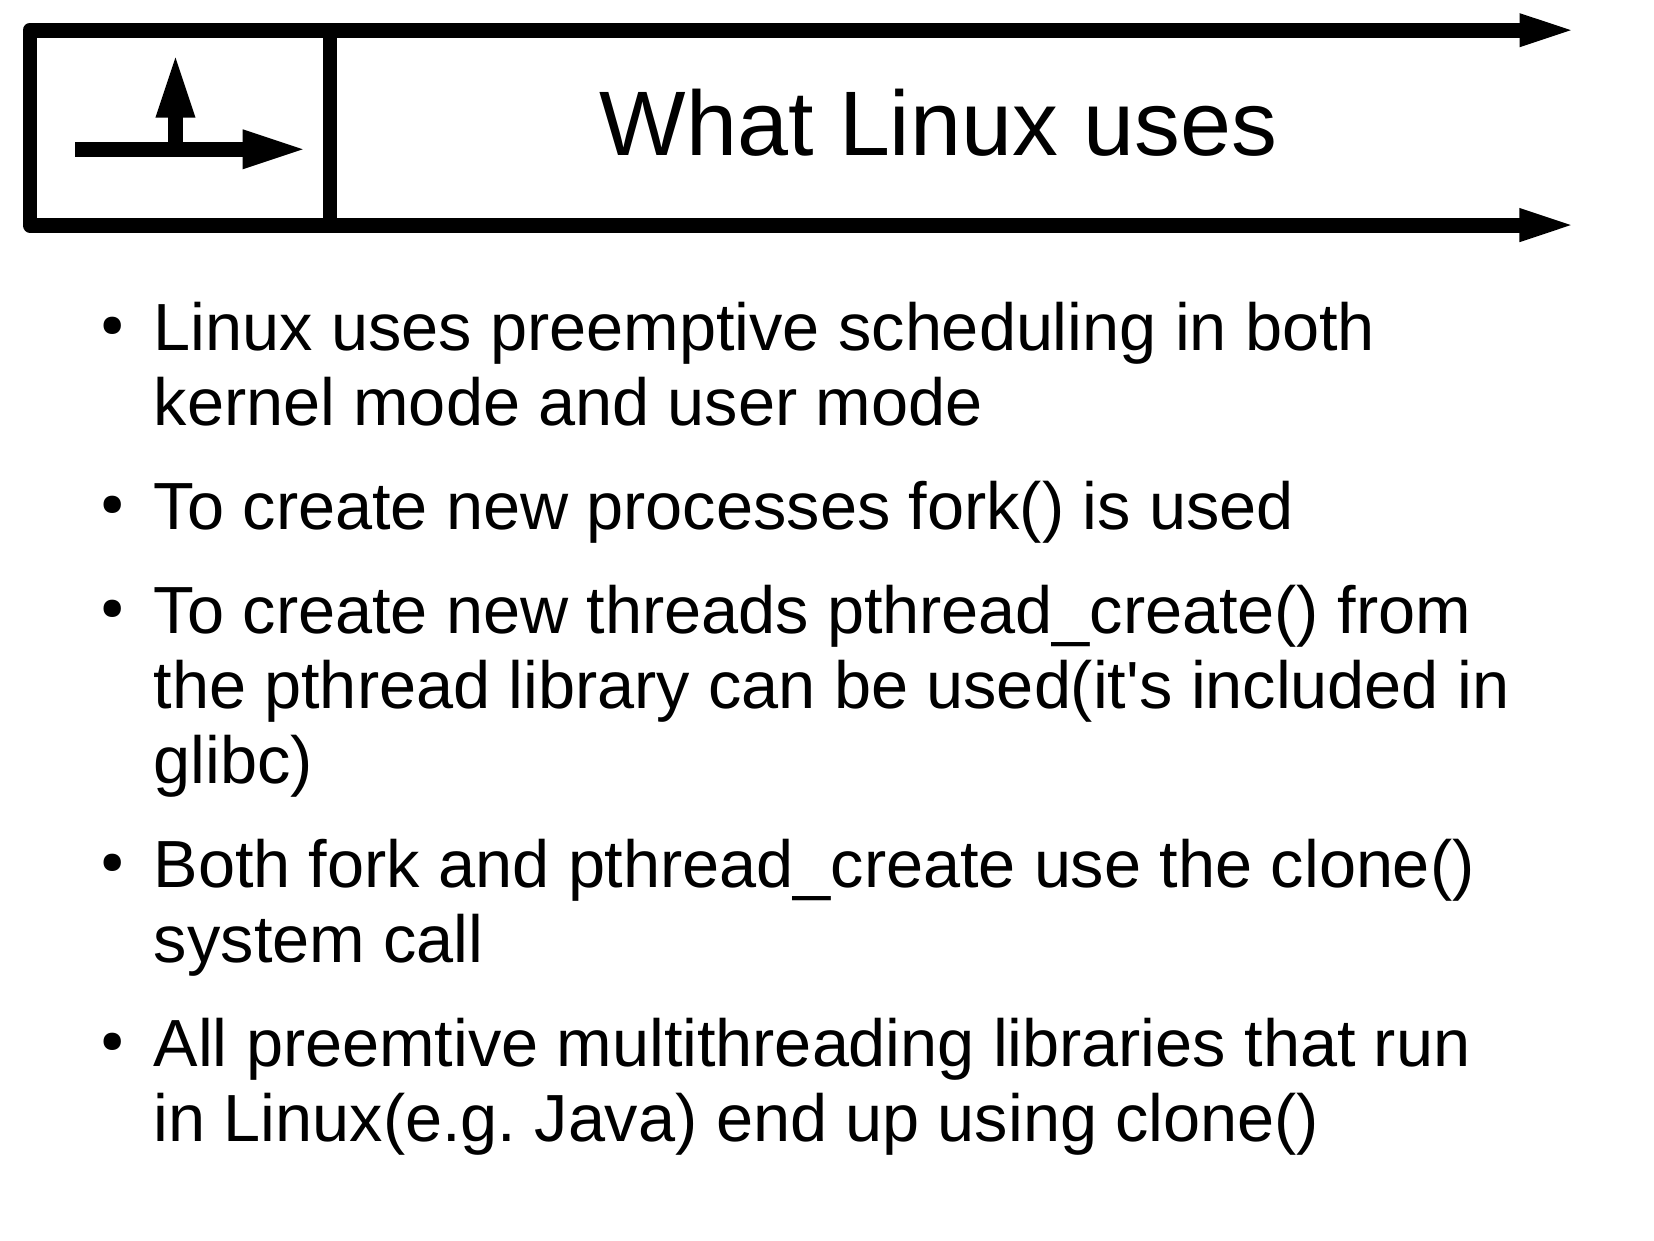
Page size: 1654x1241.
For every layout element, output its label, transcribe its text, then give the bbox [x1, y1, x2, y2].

title What Linux uses [194, 38, 323, 218]
title What Linux uses [194, 19, 1519, 23]
title What Linux uses [337, 19, 1654, 227]
list Linux uses preemptive scheduling in both kernel mode and user mode To create new processes fork() is used To create new threads pthread_create() from the pthread library can be used(it's included in glibc) Both fork and pthread_create use the clone() system call All preemtive multithreading libraries that run in Linux(e.g. Java) end up using clone() [82, 290, 1538, 1216]
